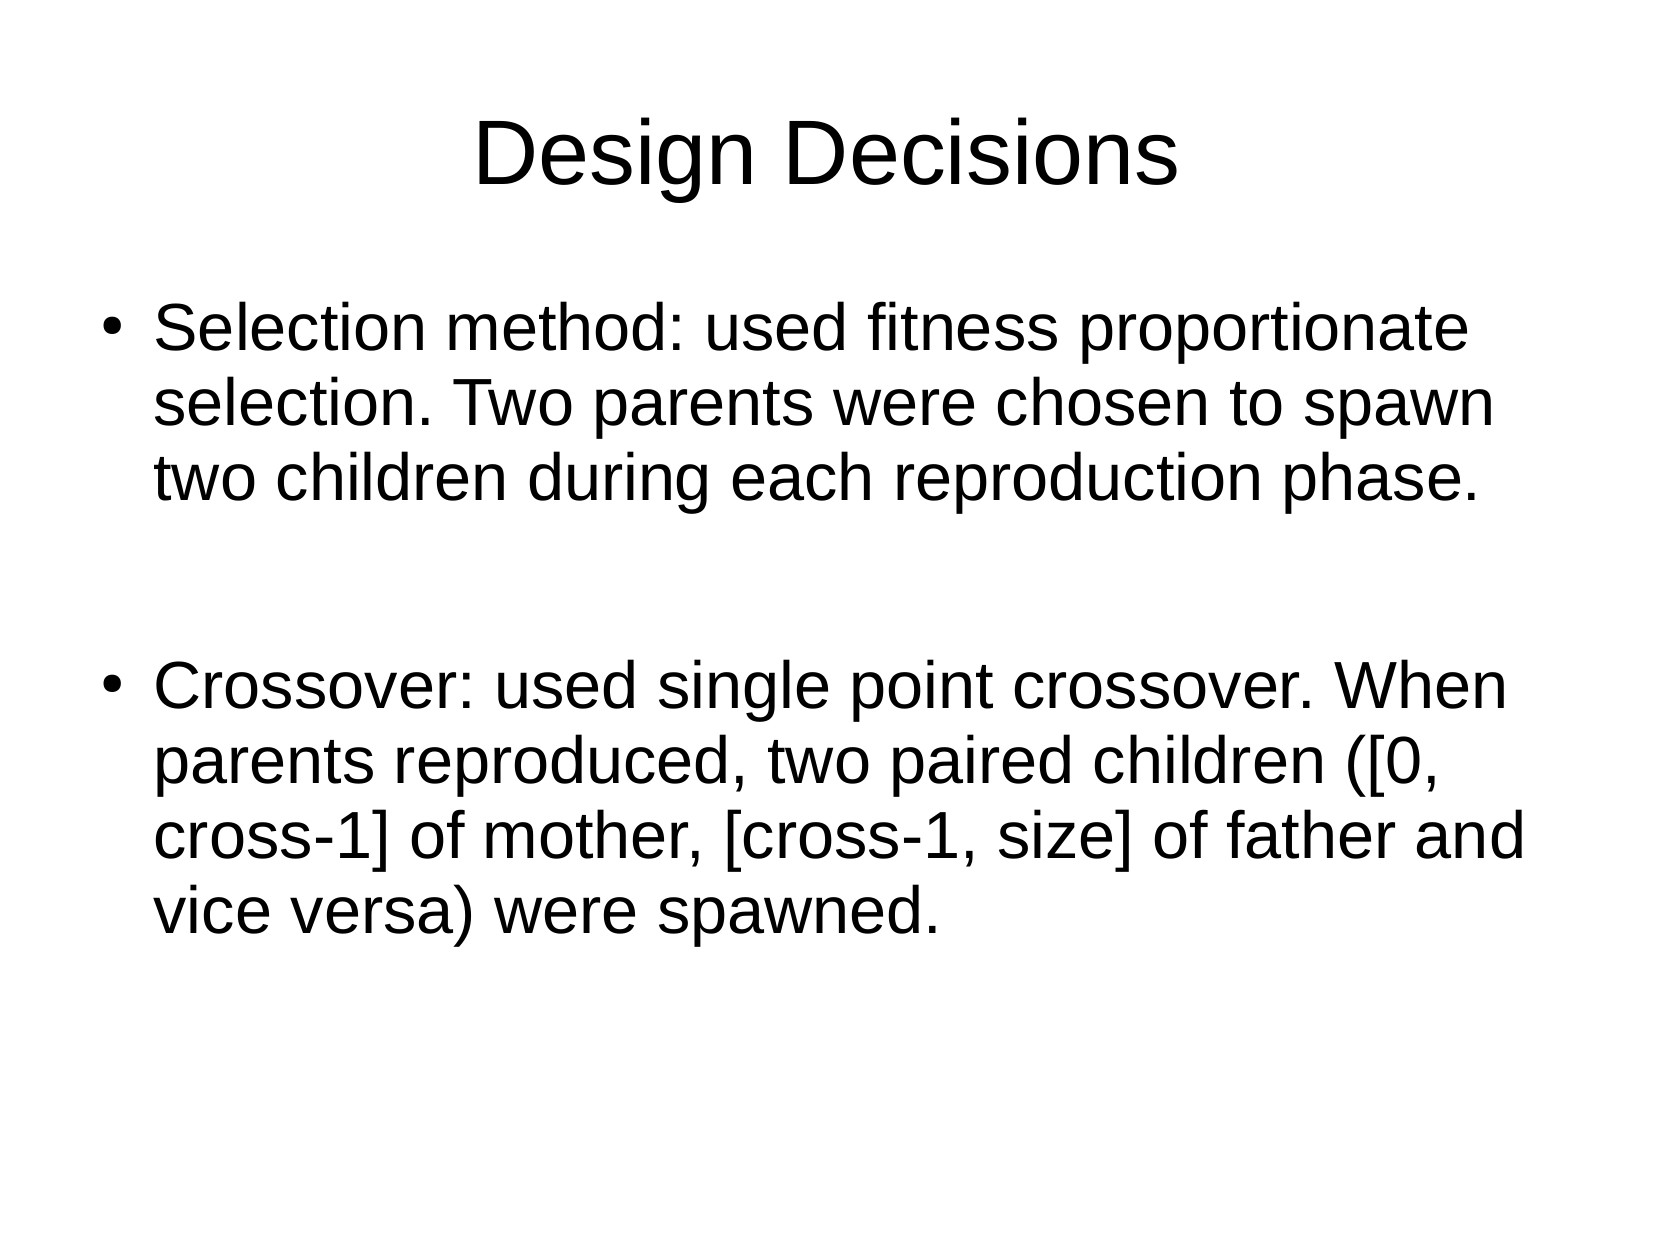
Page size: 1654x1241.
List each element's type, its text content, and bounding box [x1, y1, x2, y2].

list Selection method: used fitness proportionate selection. Two parents were chosen to spawn two children during each reproduction phase. Crossover: used single point crossover. When parents reproduced, two paired children ([0, cross-1] of mother, [cross-1, size] of father and vice versa) were spawned. [82, 290, 1538, 1010]
title Design Decisions [82, 49, 1571, 257]
